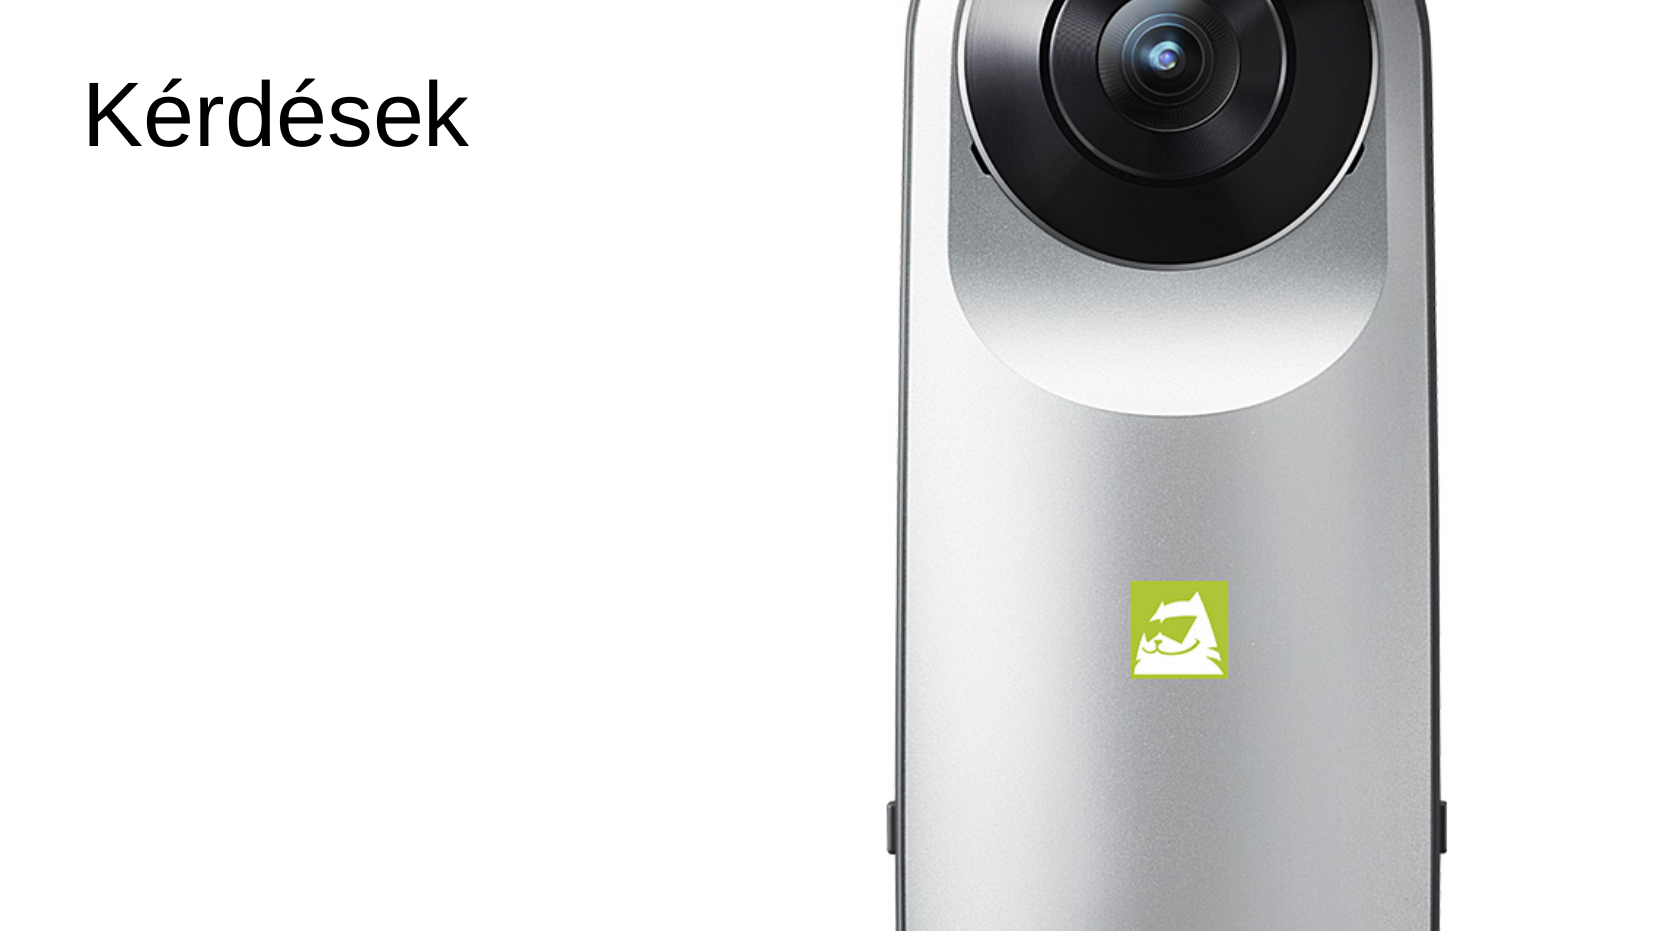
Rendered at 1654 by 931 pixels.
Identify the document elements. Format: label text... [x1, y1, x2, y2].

title Kérdések [82, 37, 1571, 193]
picture [0, 0, 1654, 931]
